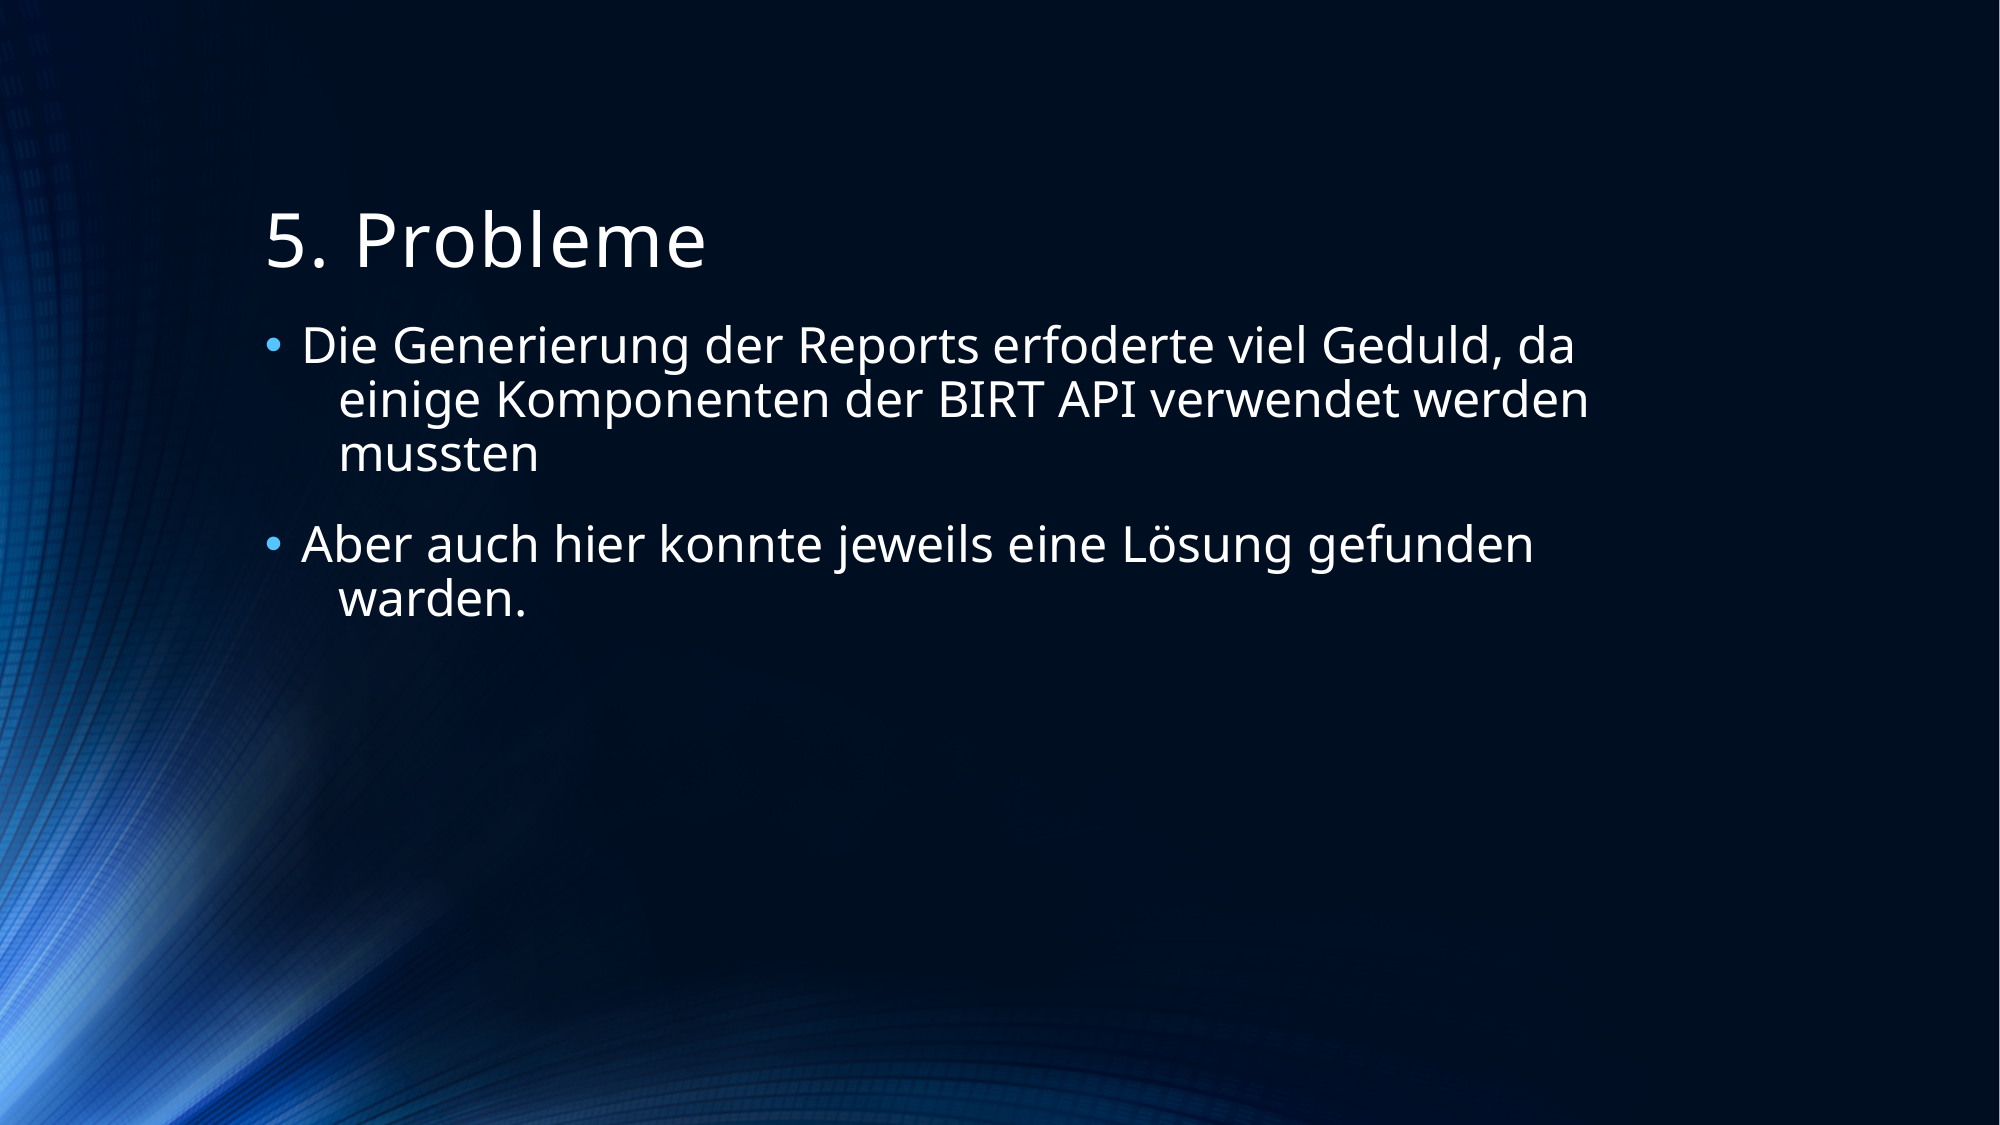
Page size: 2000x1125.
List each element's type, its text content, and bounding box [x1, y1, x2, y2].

list Die Generierung der Reports erfoderte viel Geduld, da einige Komponenten der BIRT API verwendet werden mussten Aber auch hier konnte jeweils eine Lösung gefunden warden. [249, 312, 1749, 988]
title 5. Probleme [249, 62, 1750, 288]
